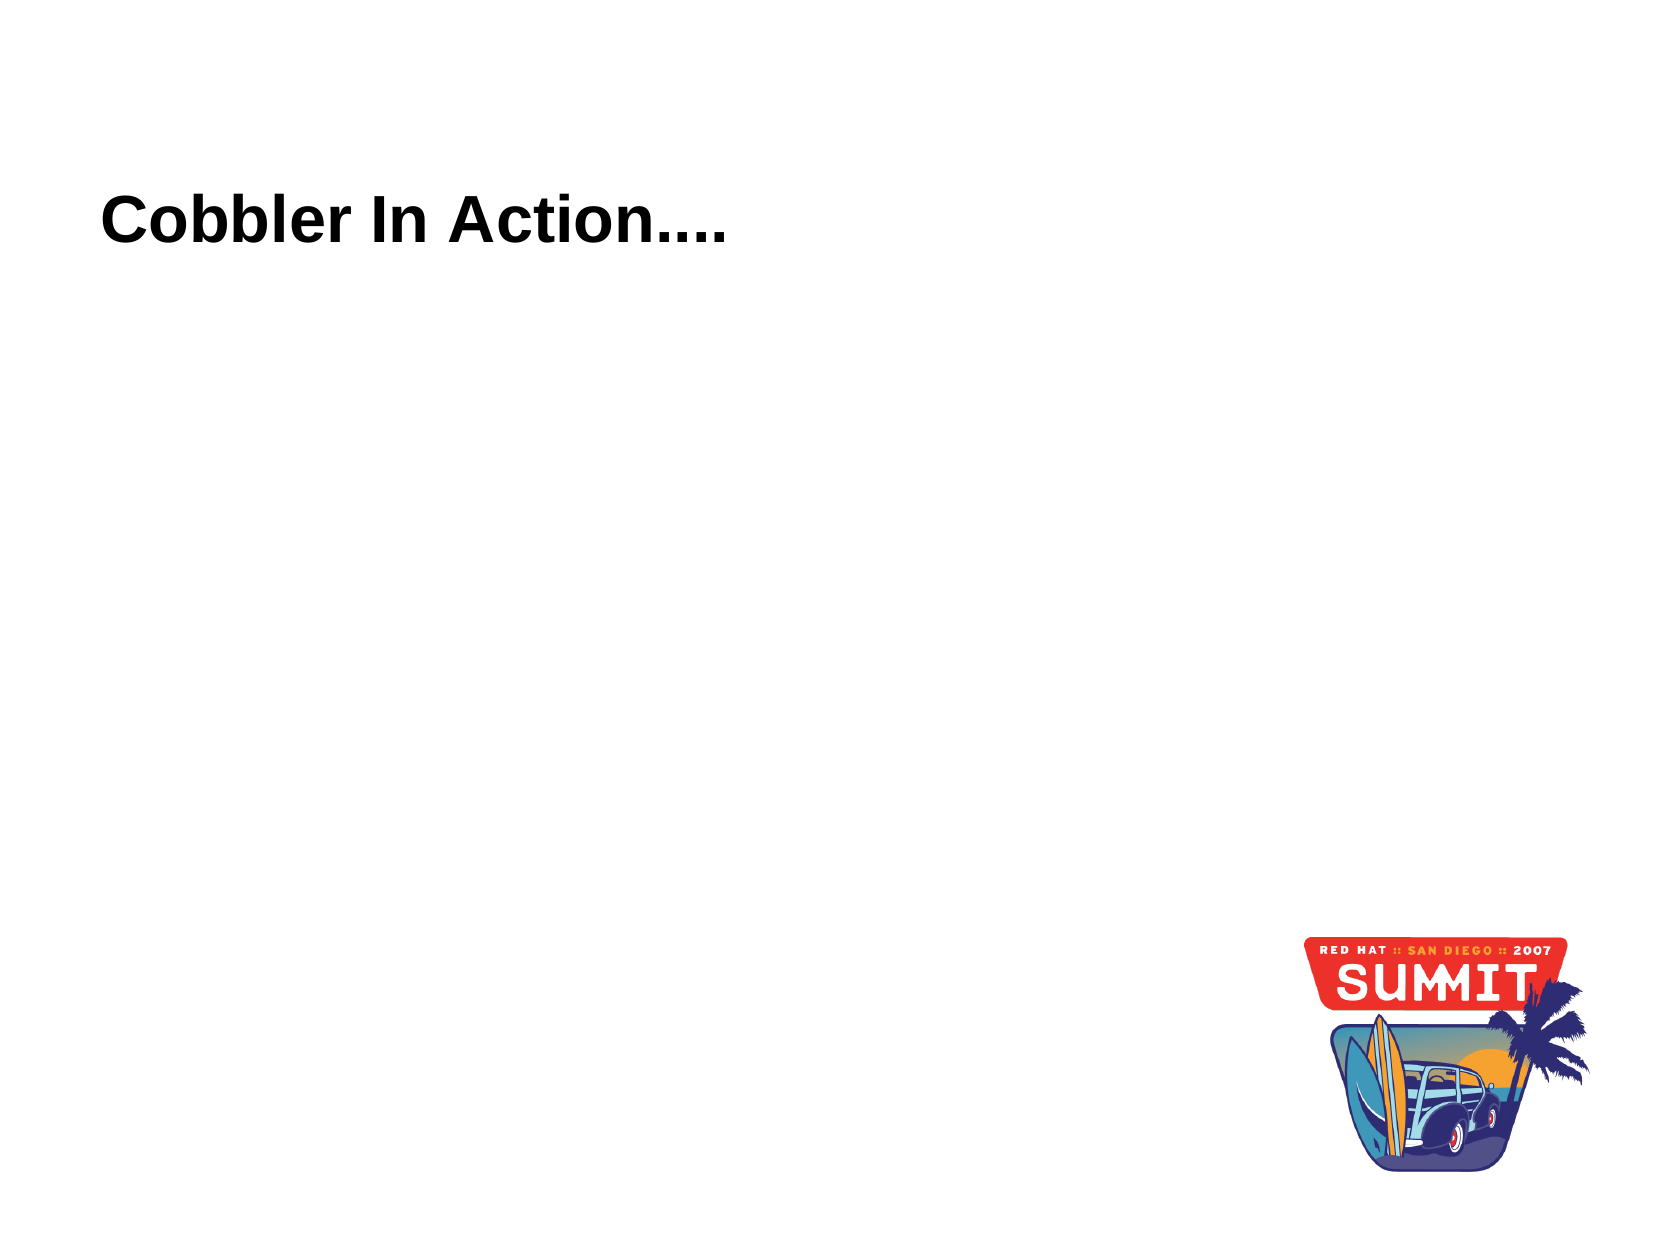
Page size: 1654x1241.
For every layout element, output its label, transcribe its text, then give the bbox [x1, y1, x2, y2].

picture [1304, 937, 1590, 1172]
title Cobbler In Action.... [100, 164, 1506, 275]
